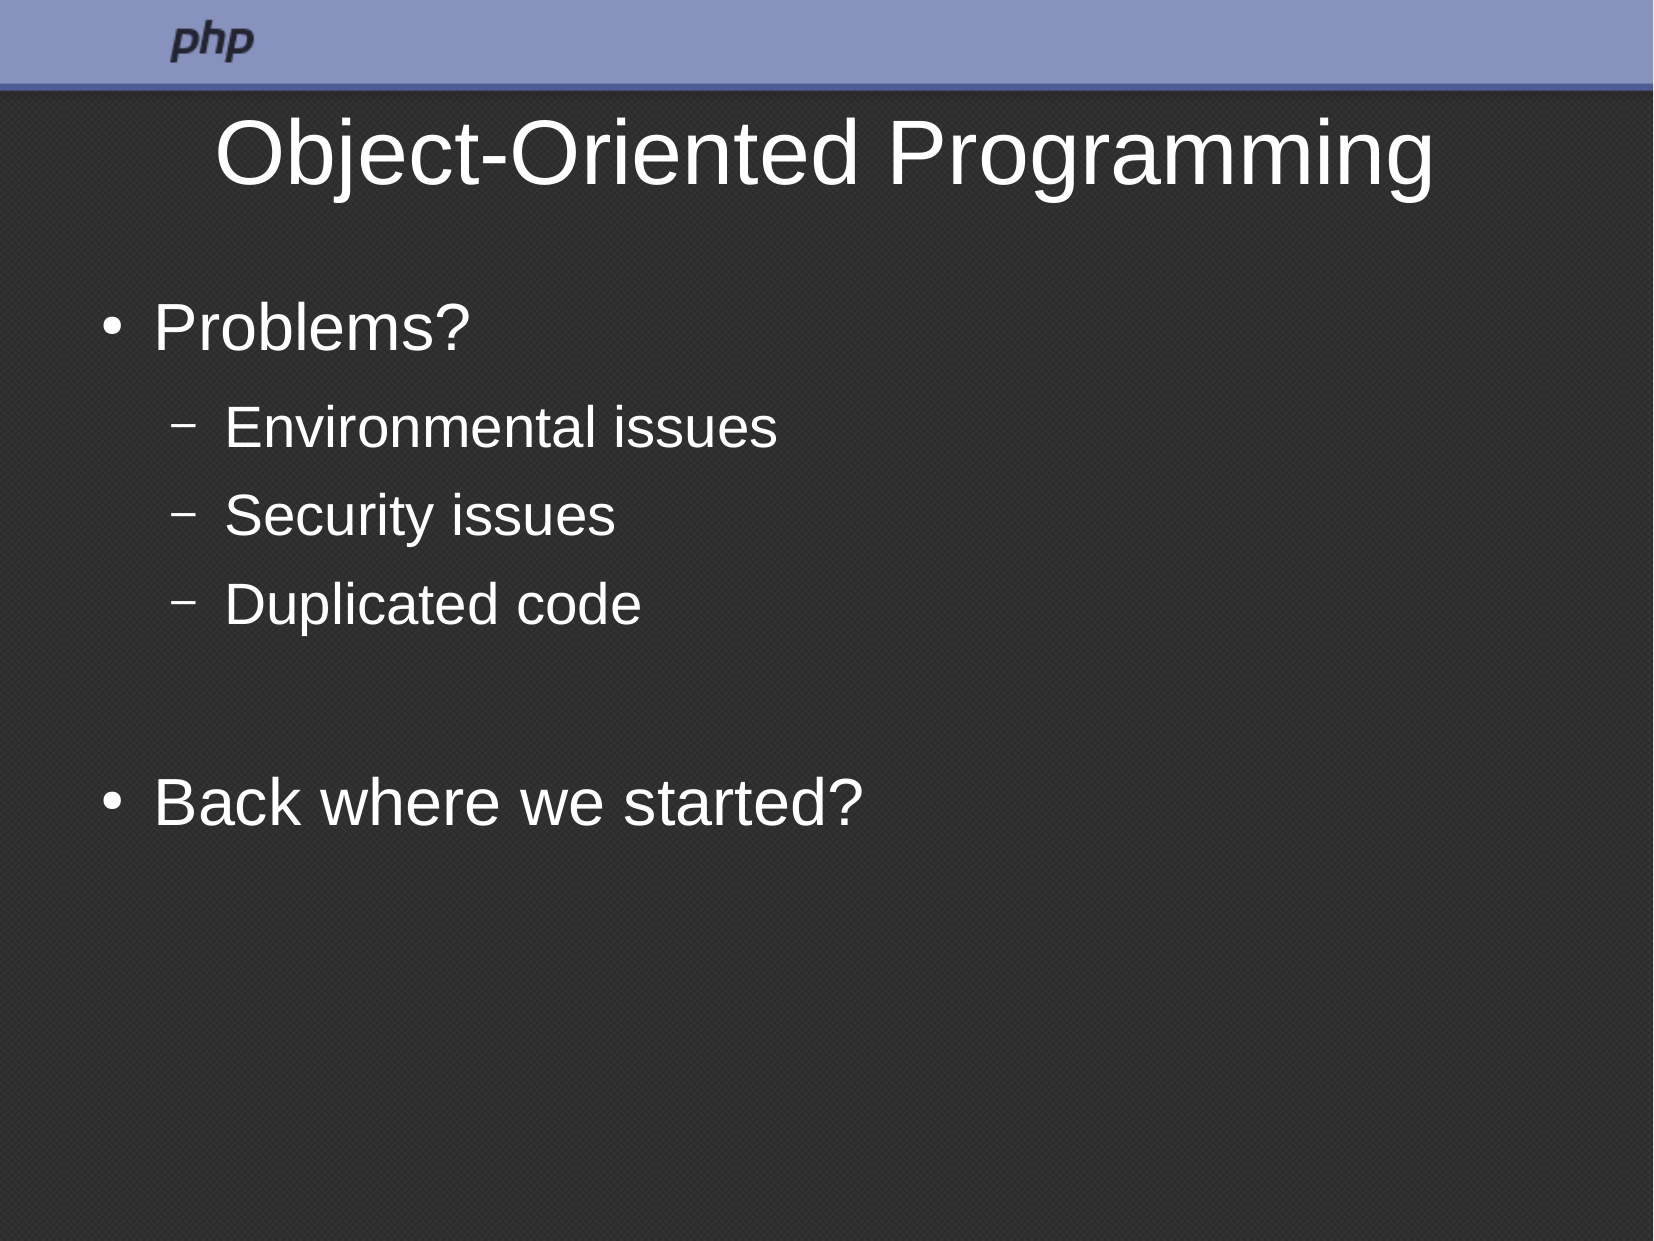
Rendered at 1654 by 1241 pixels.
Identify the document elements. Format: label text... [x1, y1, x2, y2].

title Object-Oriented Programming [82, 49, 1571, 257]
picture [0, 0, 1654, 1241]
list Problems? Environmental issues Security issues Duplicated code Back where we started? [82, 290, 1571, 1010]
